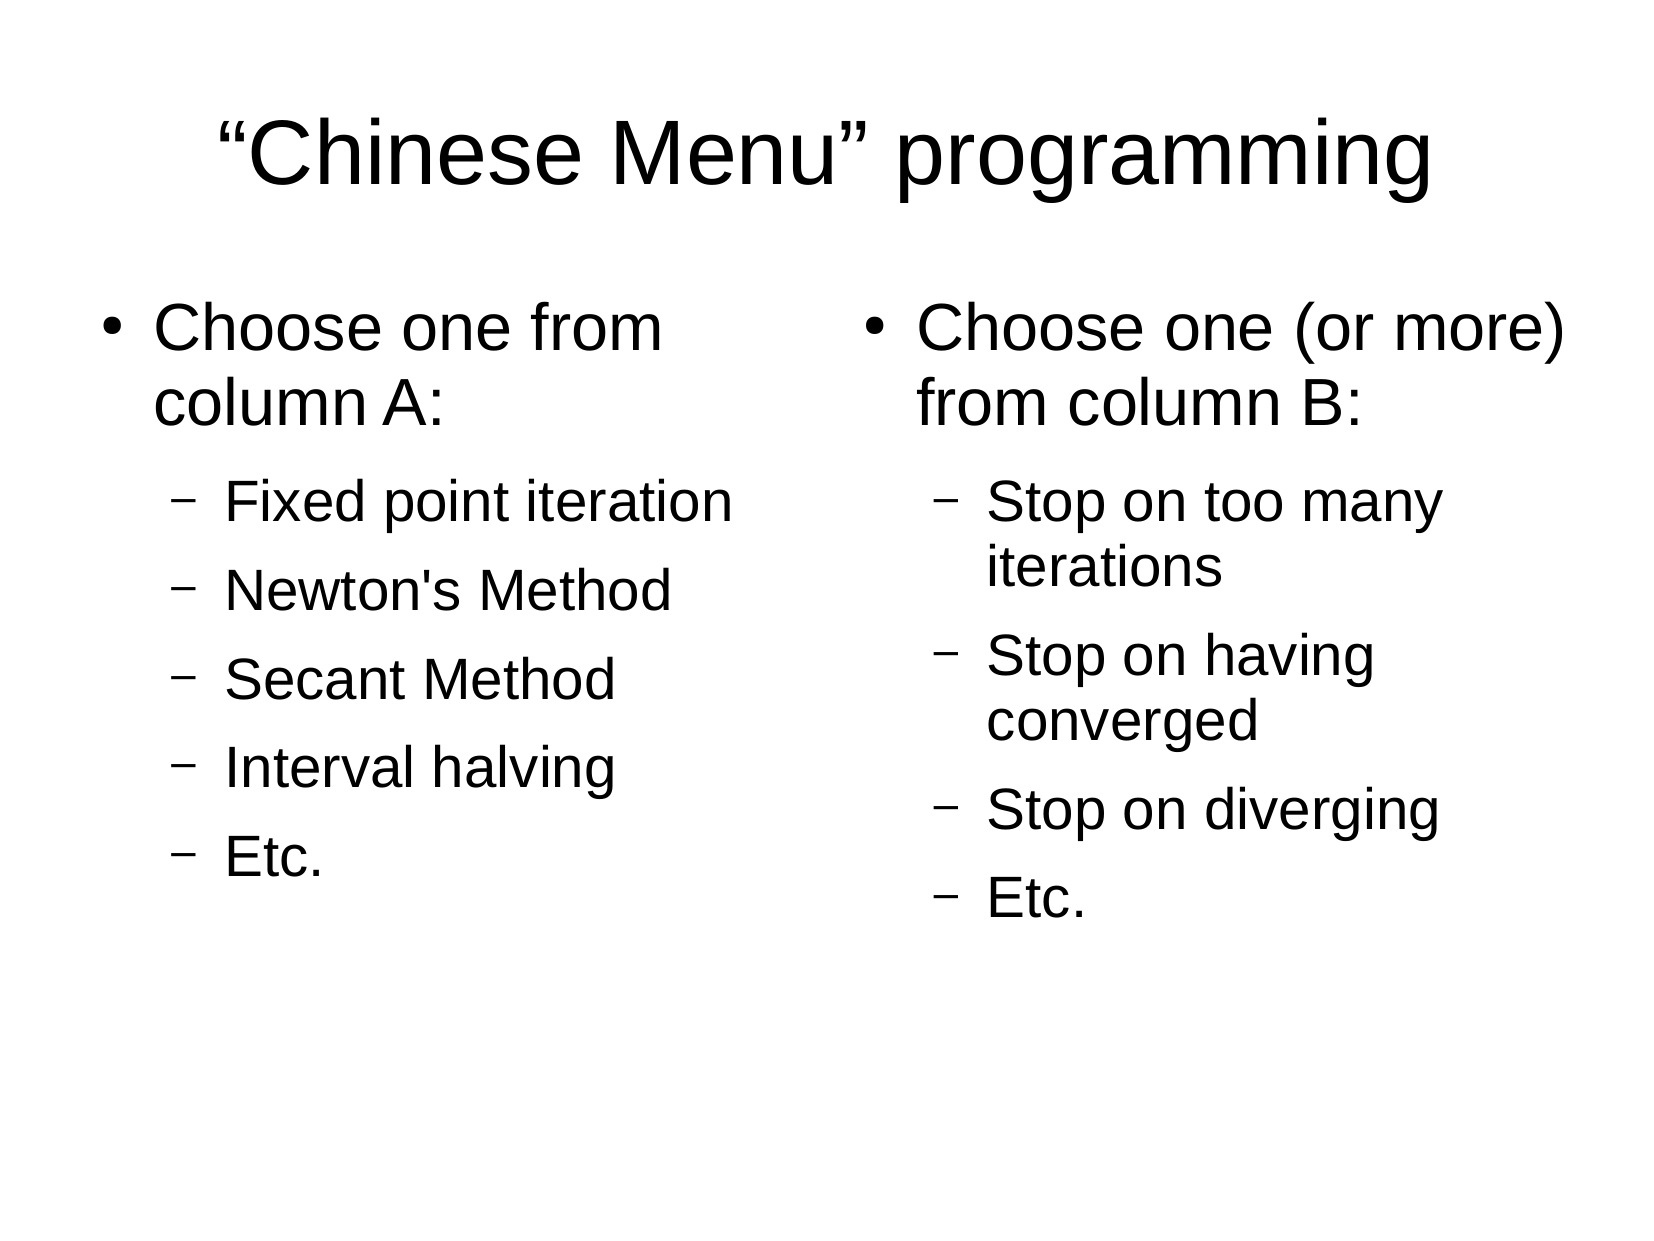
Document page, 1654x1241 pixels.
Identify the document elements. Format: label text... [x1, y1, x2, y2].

title “Chinese Menu” programming [82, 49, 1571, 257]
list Choose one from column A: Fixed point iteration Newton's Method Secant Method Interval halving Etc. [82, 290, 809, 1010]
list Choose one (or more) from column B: Stop on too many iterations Stop on having converged Stop on diverging Etc. [845, 290, 1572, 1010]
